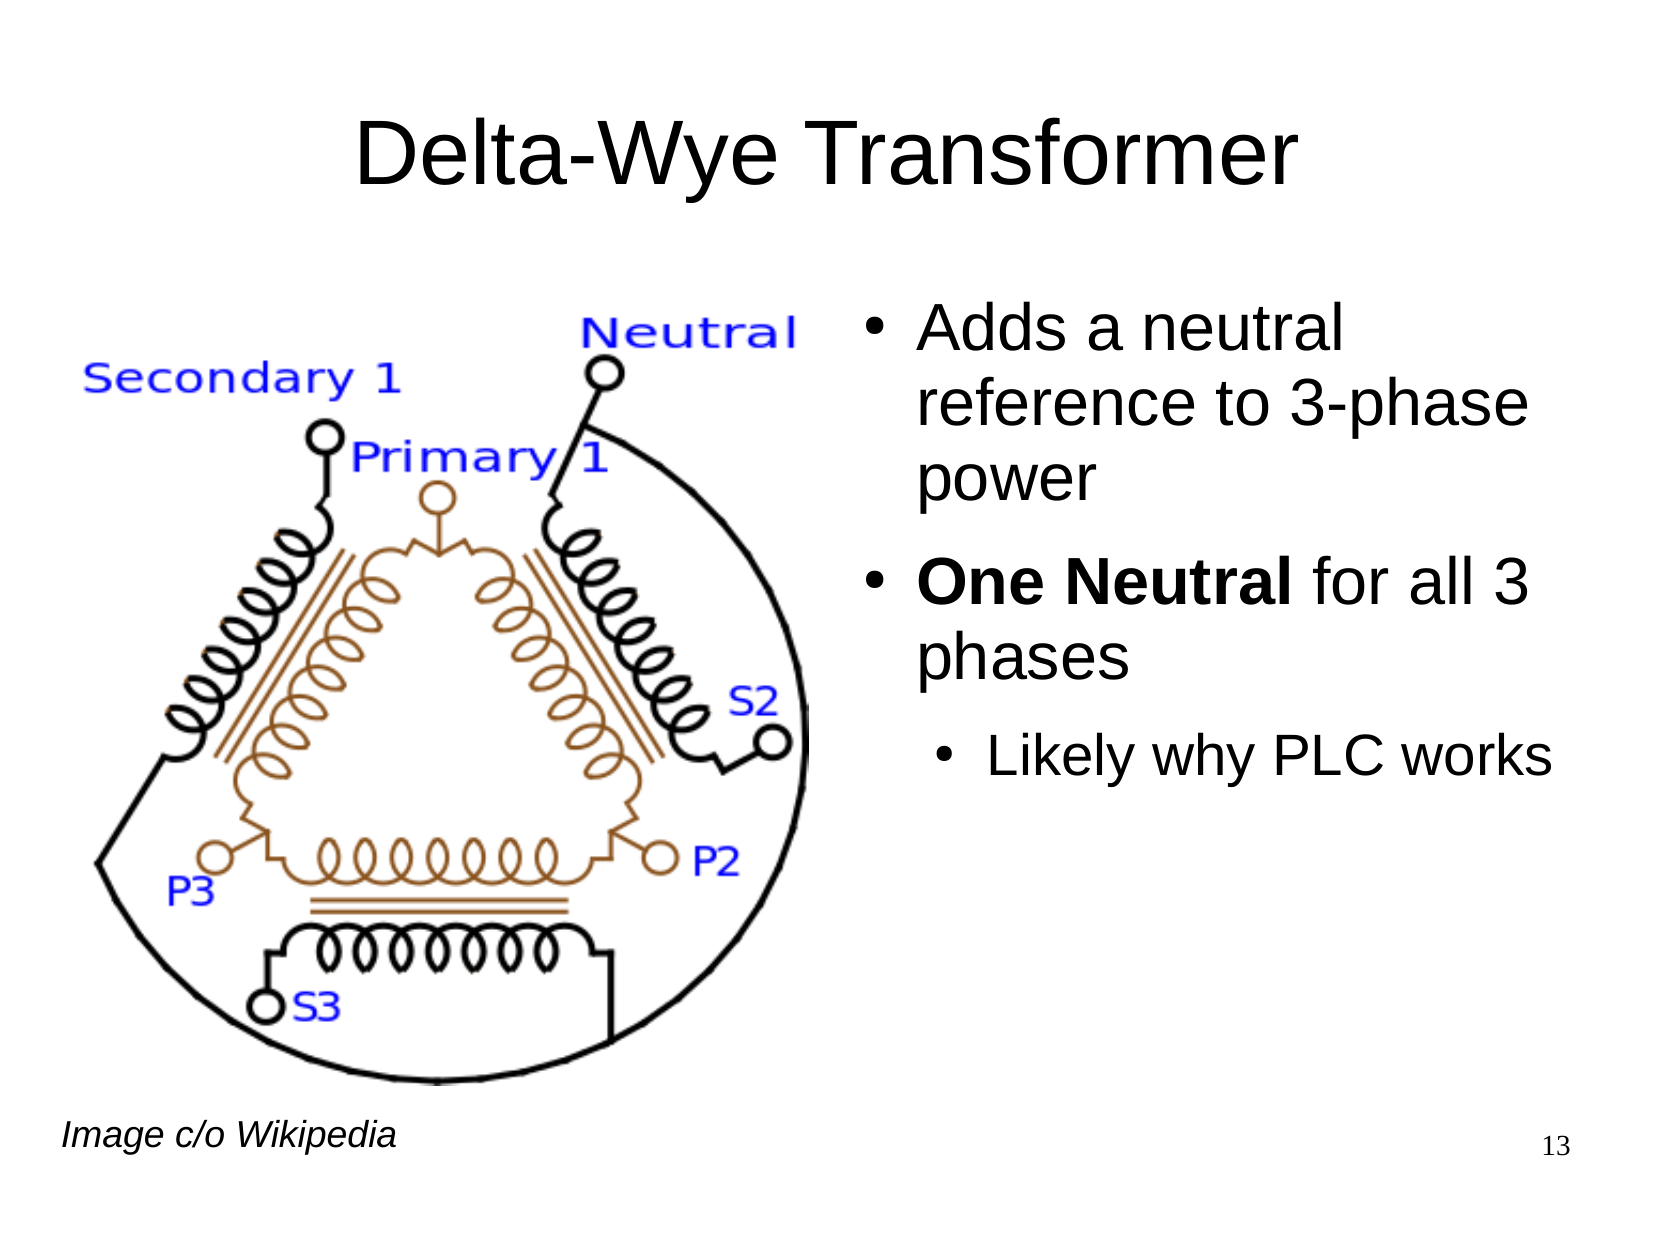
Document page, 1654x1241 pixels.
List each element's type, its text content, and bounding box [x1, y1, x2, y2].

title Delta-Wye Transformer [82, 49, 1571, 257]
text_box Image c/o Wikipedia [46, 1105, 413, 1163]
picture [82, 312, 809, 1086]
list Adds a neutral reference to 3-phase power One Neutral for all 3 phases Likely why PLC works [845, 290, 1572, 1109]
